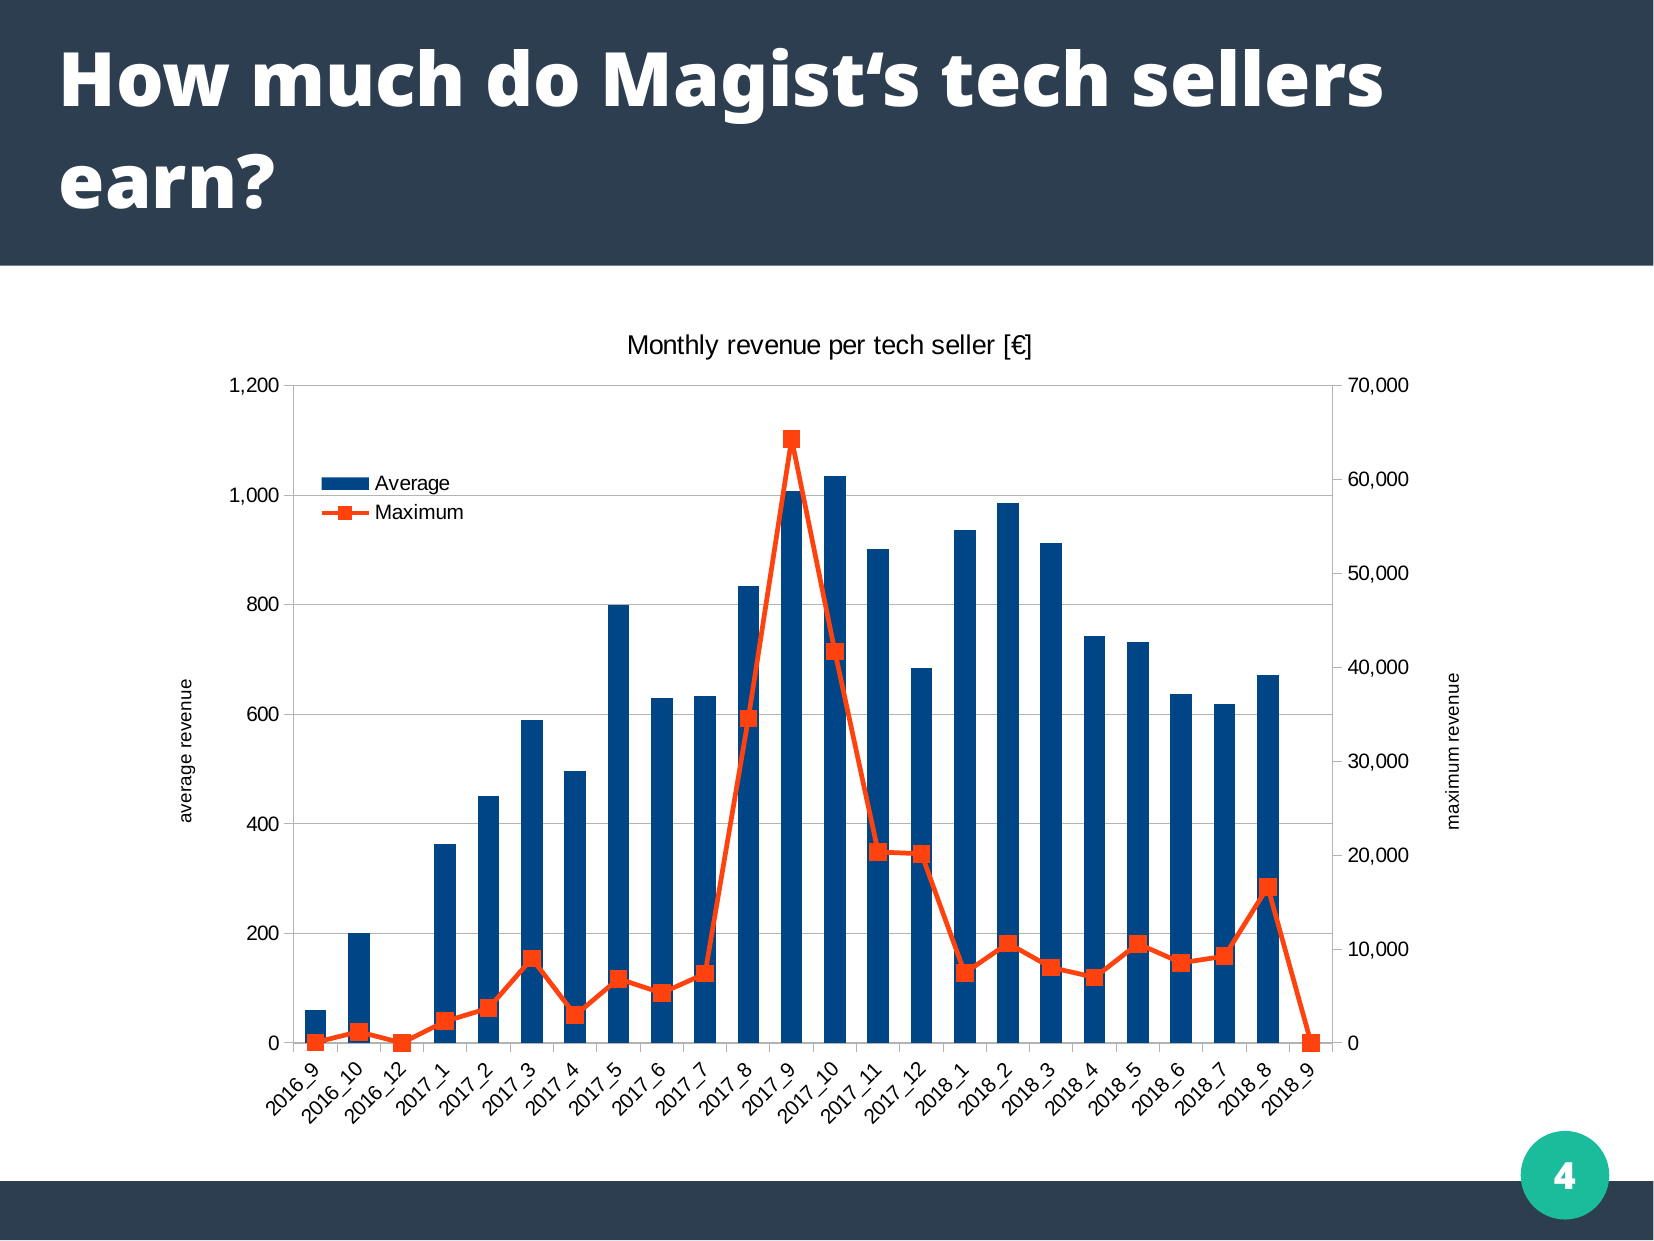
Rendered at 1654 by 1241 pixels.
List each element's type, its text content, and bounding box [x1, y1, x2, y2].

title How much do Magist‘s tech sellers earn? [59, 49, 1595, 207]
chart [141, 297, 1519, 1158]
